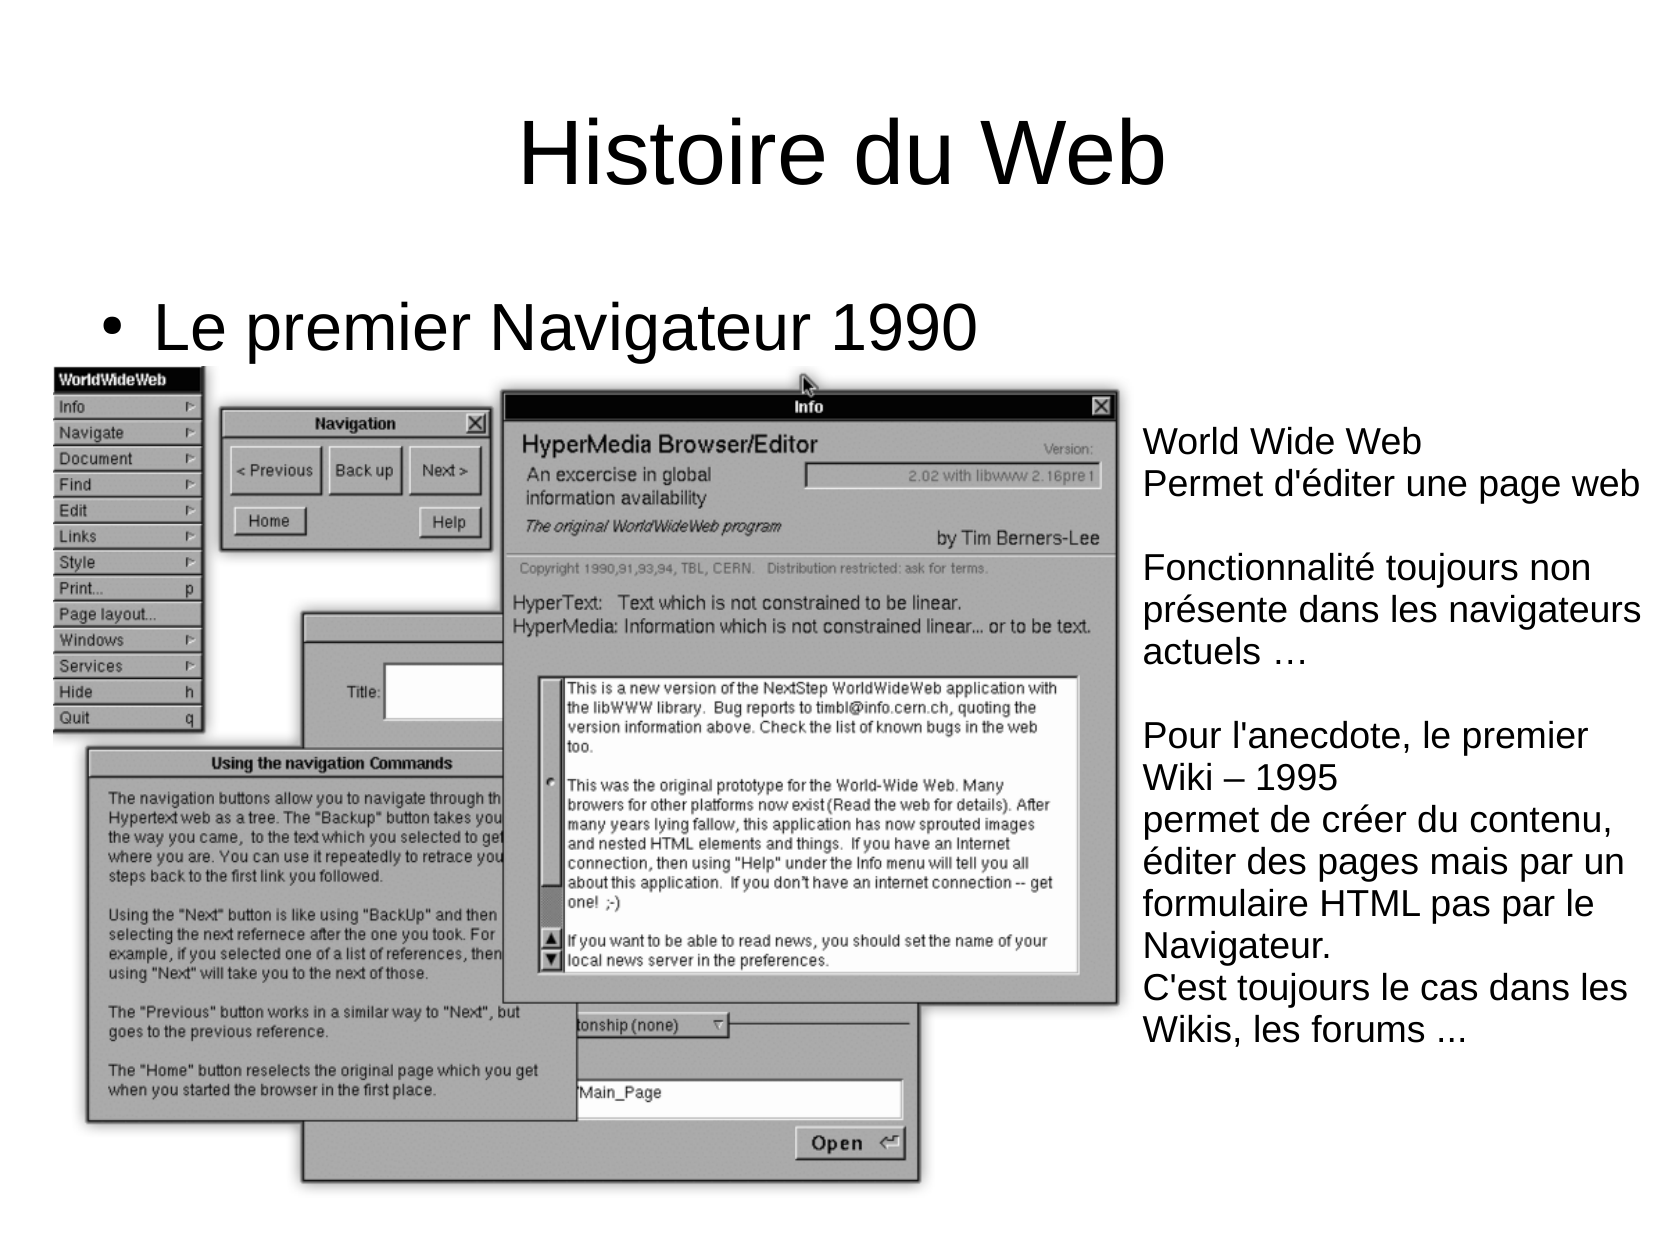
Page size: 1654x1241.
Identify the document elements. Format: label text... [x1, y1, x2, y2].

list Le premier Navigateur 1990 [82, 290, 1538, 413]
title Histoire du Web [82, 49, 1571, 257]
text_box World Wide Web Permet d'éditer une page web Fonctionnalité toujours non présente dans les navigateurs actuels … Pour l'anecdote, le premier Wiki – 1995 permet de créer du contenu, éditer des pages mais par un formulaire HTML pas par le Navigateur. C'est toujours le cas dans les Wikis, les forums ... [1127, 413, 1654, 1059]
picture [53, 366, 1134, 1198]
